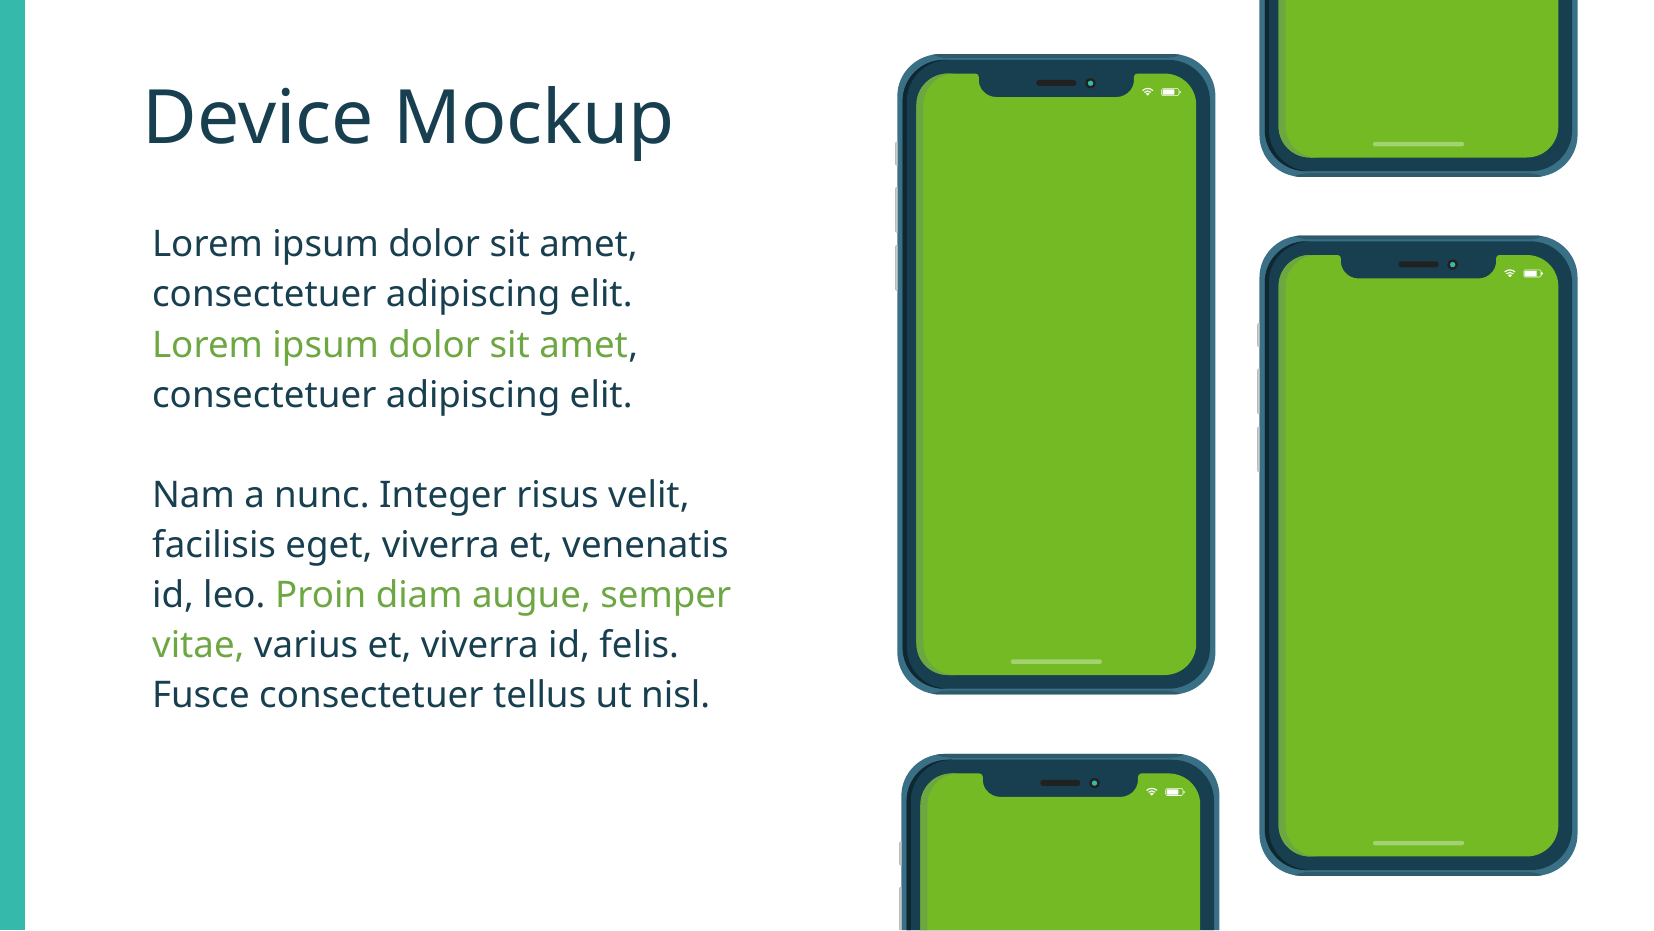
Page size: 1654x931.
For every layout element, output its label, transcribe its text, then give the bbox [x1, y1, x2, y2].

list Lorem ipsum dolor sit amet, consectetuer adipiscing elit. Lorem ipsum dolor sit amet, consectetuer adipiscing elit. Nam a nunc. Integer risus velit, facilisis eget, viverra et, venenatis id, leo. Proin diam augue, semper vitae, varius et, viverra id, felis. Fusce consectetuer tellus ut nisl. [82, 217, 736, 736]
text_box [895, 54, 1216, 695]
title Device Mockup [82, 37, 736, 193]
text_box [1259, 0, 1578, 177]
text_box [899, 753, 1220, 931]
text_box [1257, 235, 1578, 876]
